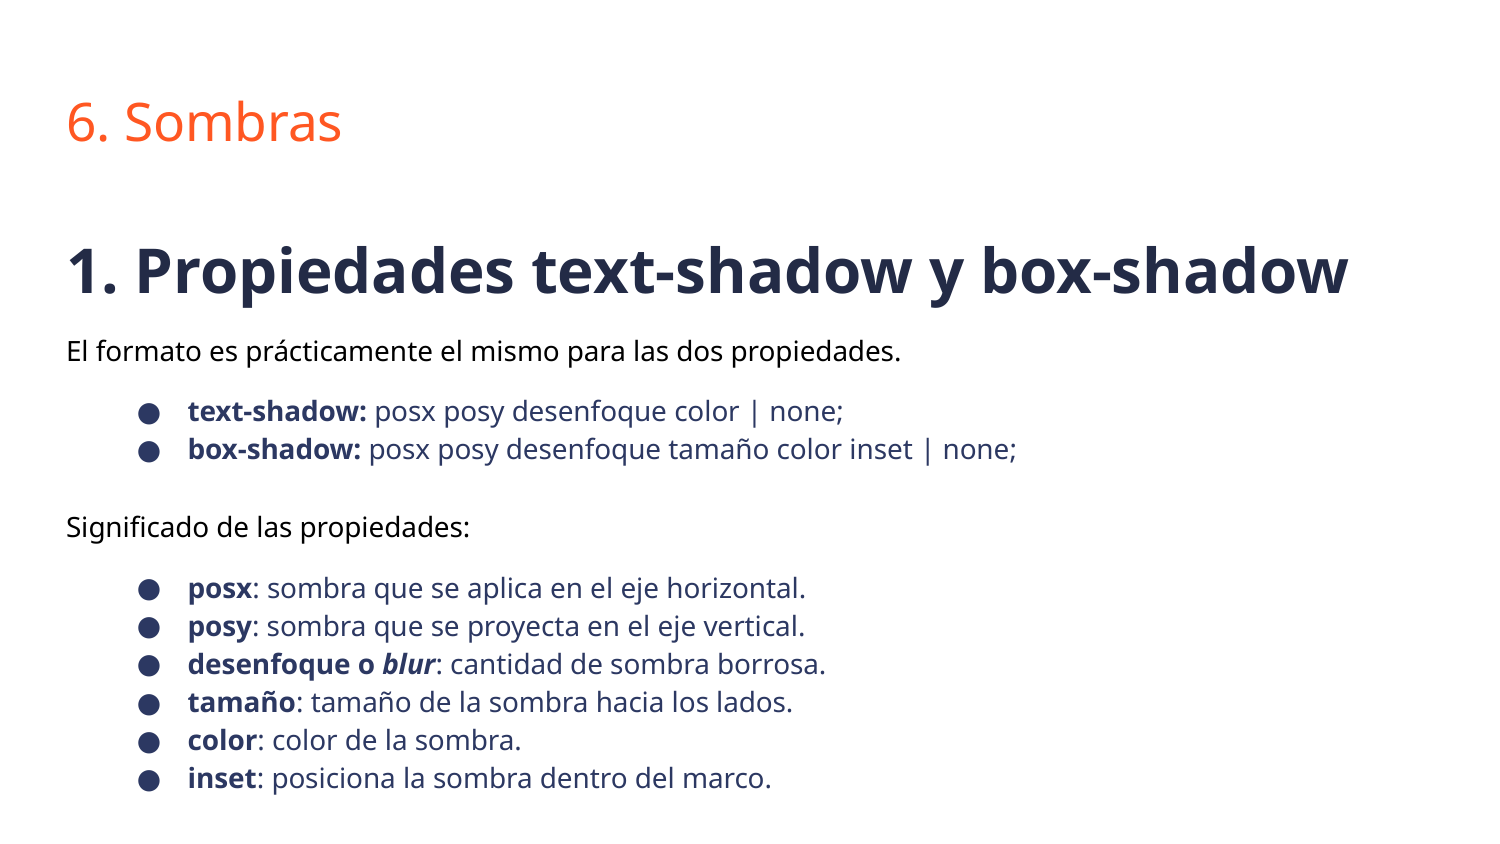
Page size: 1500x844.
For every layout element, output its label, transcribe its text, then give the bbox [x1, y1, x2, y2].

list 1. Propiedades text-shadow y box-shadow El formato es prácticamente el mismo para las dos propiedades. text-shadow: posx posy desenfoque color | none; box-shadow: posx posy desenfoque tamaño color inset | none; Significado de las propiedades: posx: sombra que se aplica en el eje horizontal. posy: sombra que se proyecta en el eje vertical. desenfoque o blur: cantidad de sombra borrosa. tamaño: tamaño de la sombra hacia los lados. color: color de la sombra. inset: posiciona la sombra dentro del marco. [51, 189, 1449, 811]
title 6. Sombras [51, 72, 1449, 167]
